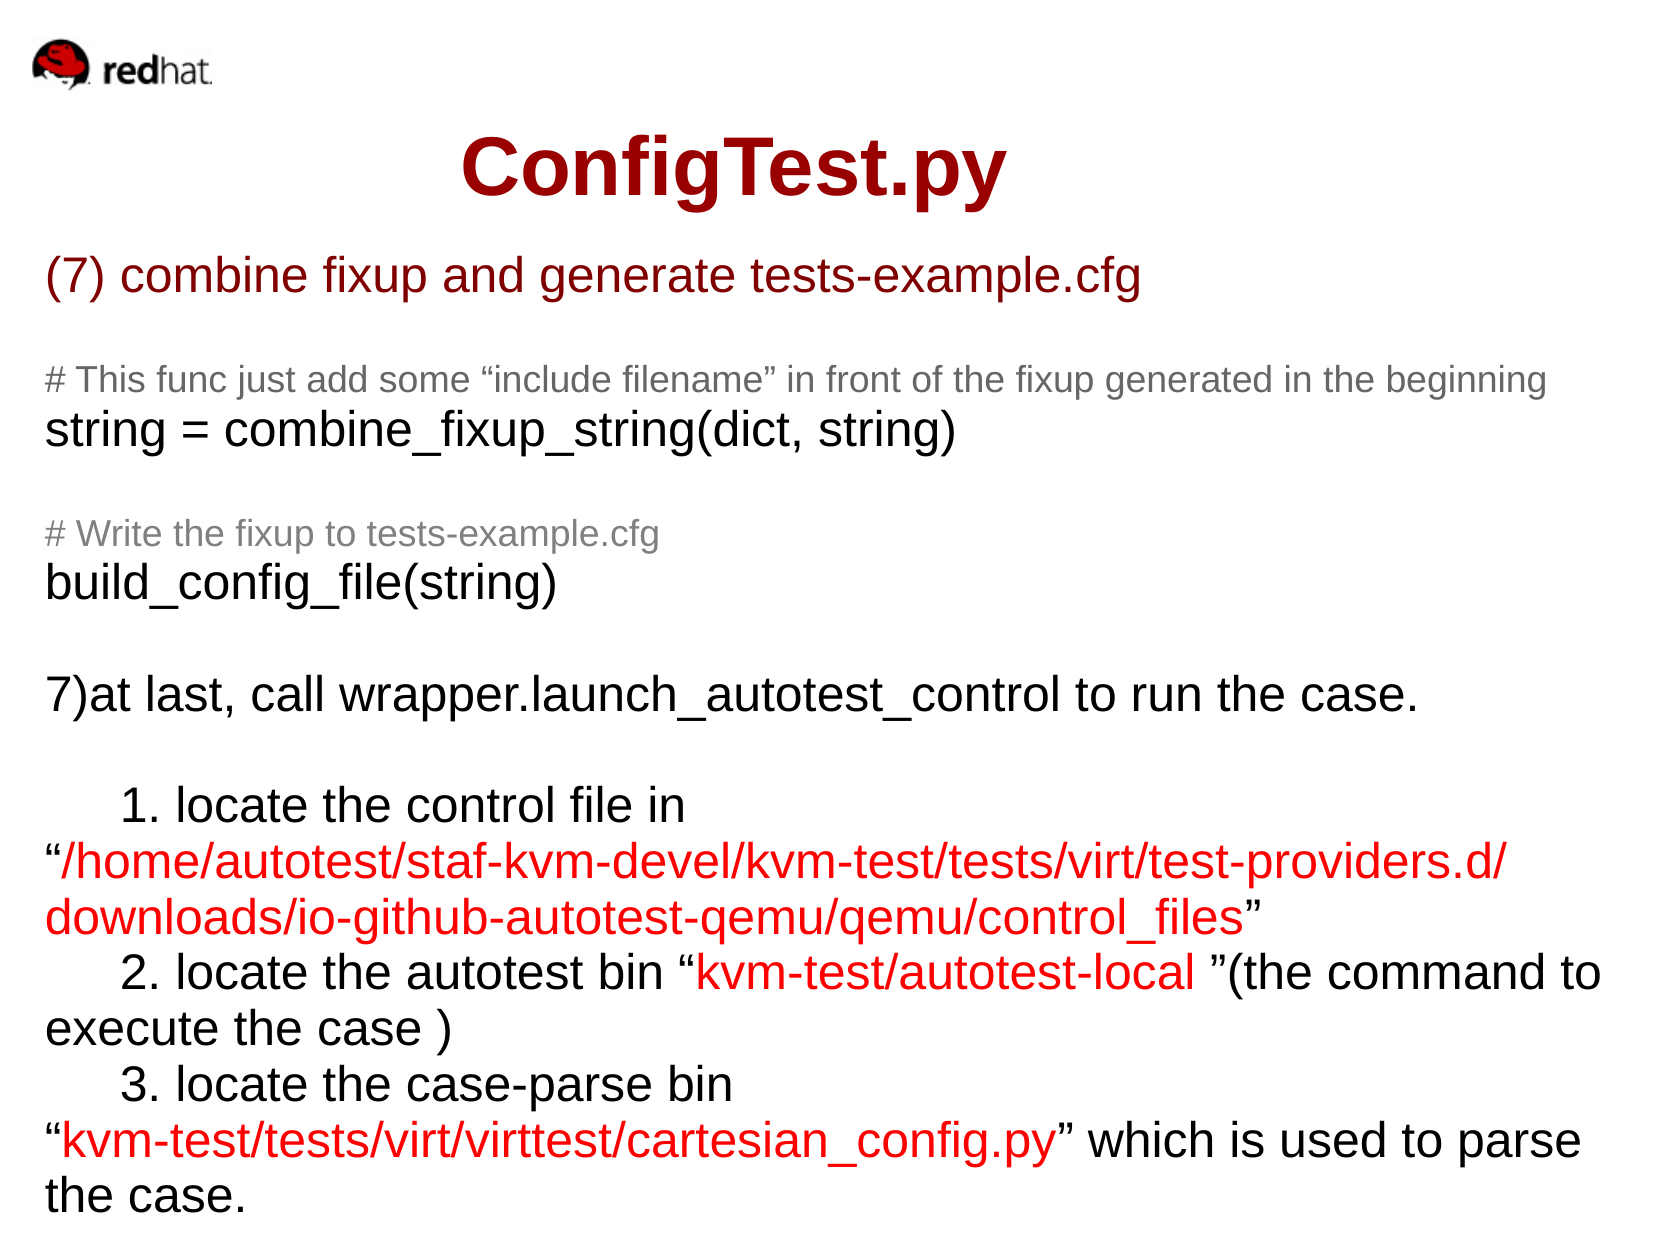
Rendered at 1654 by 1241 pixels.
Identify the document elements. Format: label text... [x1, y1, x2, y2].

text_box ConfigTest.py [150, 112, 1313, 226]
picture [31, 37, 212, 98]
text_box (7) combine fixup and generate tests-example.cfg # This func just add some “include filename” in front of the fixup generated in the beginning string = combine_fixup_string(dict, string) # Write the fixup to tests-example.cfg build_config_file(string) 7)at last, call wrapper.launch_autotest_control to run the case. 1. locate the control file in “/home/autotest/staf-kvm-devel/kvm-test/tests/virt/test-providers.d/downloads/io-github-autotest-qemu/qemu/control_files” 2. locate the autotest bin “kvm-test/autotest-local ”(the command to execute the case ) 3. locate the case-parse bin “kvm-test/tests/virt/virttest/cartesian_config.py” which is used to parse the case. [30, 240, 1639, 1241]
